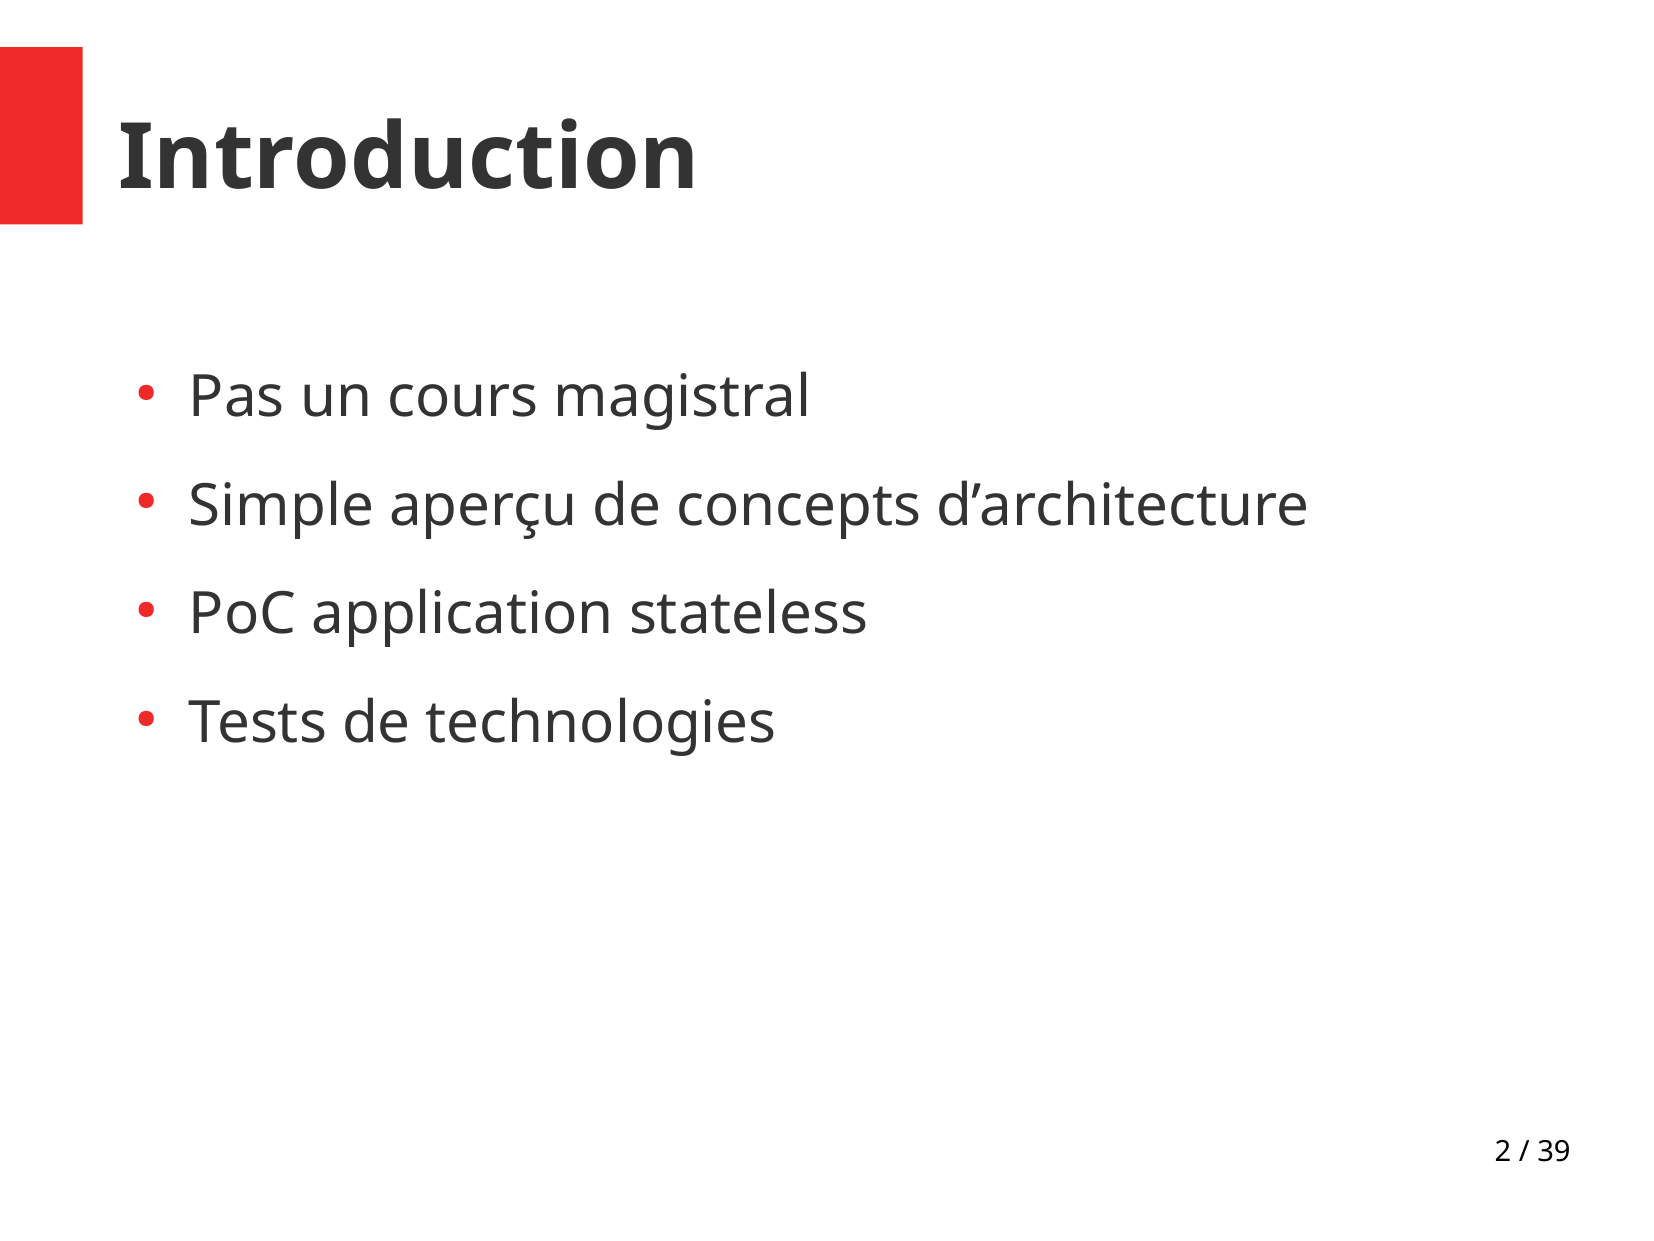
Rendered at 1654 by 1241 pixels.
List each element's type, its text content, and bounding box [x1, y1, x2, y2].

title Introduction [118, 49, 1571, 257]
list Pas un cours magistral Simple aperçu de concepts d’architecture PoC application stateless Tests de technologies [118, 354, 1536, 1074]
